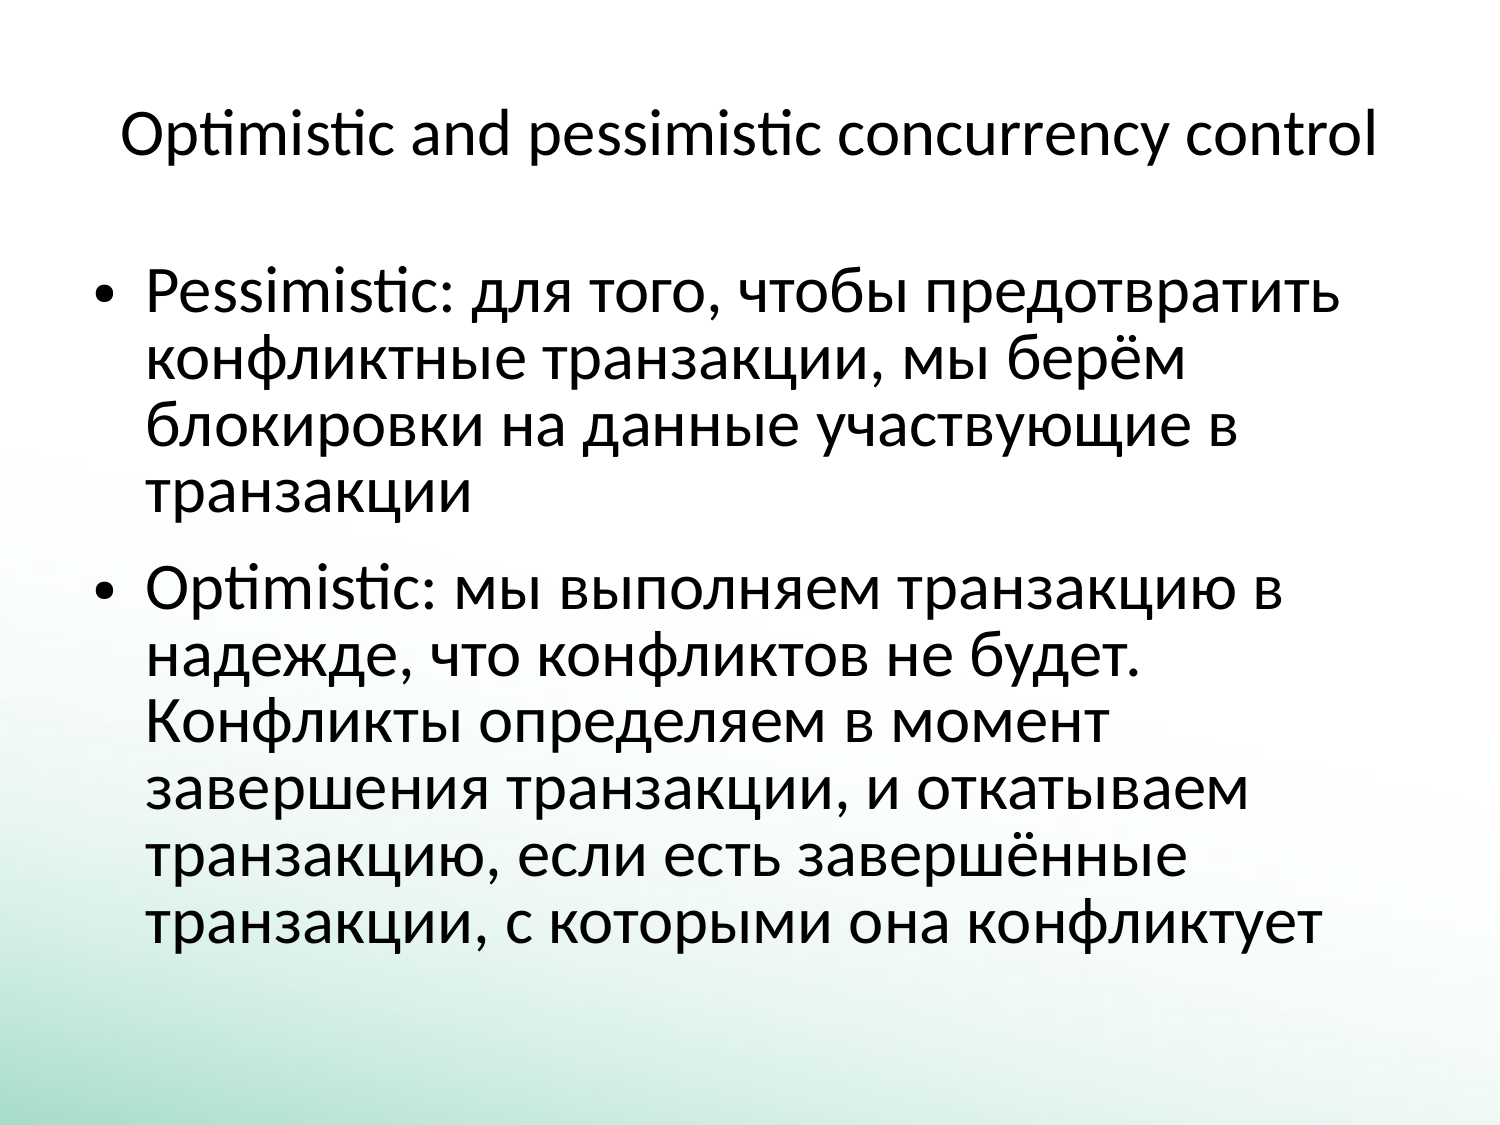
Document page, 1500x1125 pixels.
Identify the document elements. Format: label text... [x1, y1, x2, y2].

picture [0, 0, 1500, 1125]
title Optimistic and pessimistic concurrency control [75, 45, 1425, 233]
list Pessimistic: для того, чтобы предотвратить конфликтные транзакции, мы берём блокировки на данные участвующие в транзакции Optimistic: мы выполняем транзакцию в надежде, что конфликтов не будет. Конфликты определяем в момент завершения транзакции, и откатываем транзакцию, если есть завершённые транзакции, с которыми она конфликтует [75, 262, 1425, 1005]
